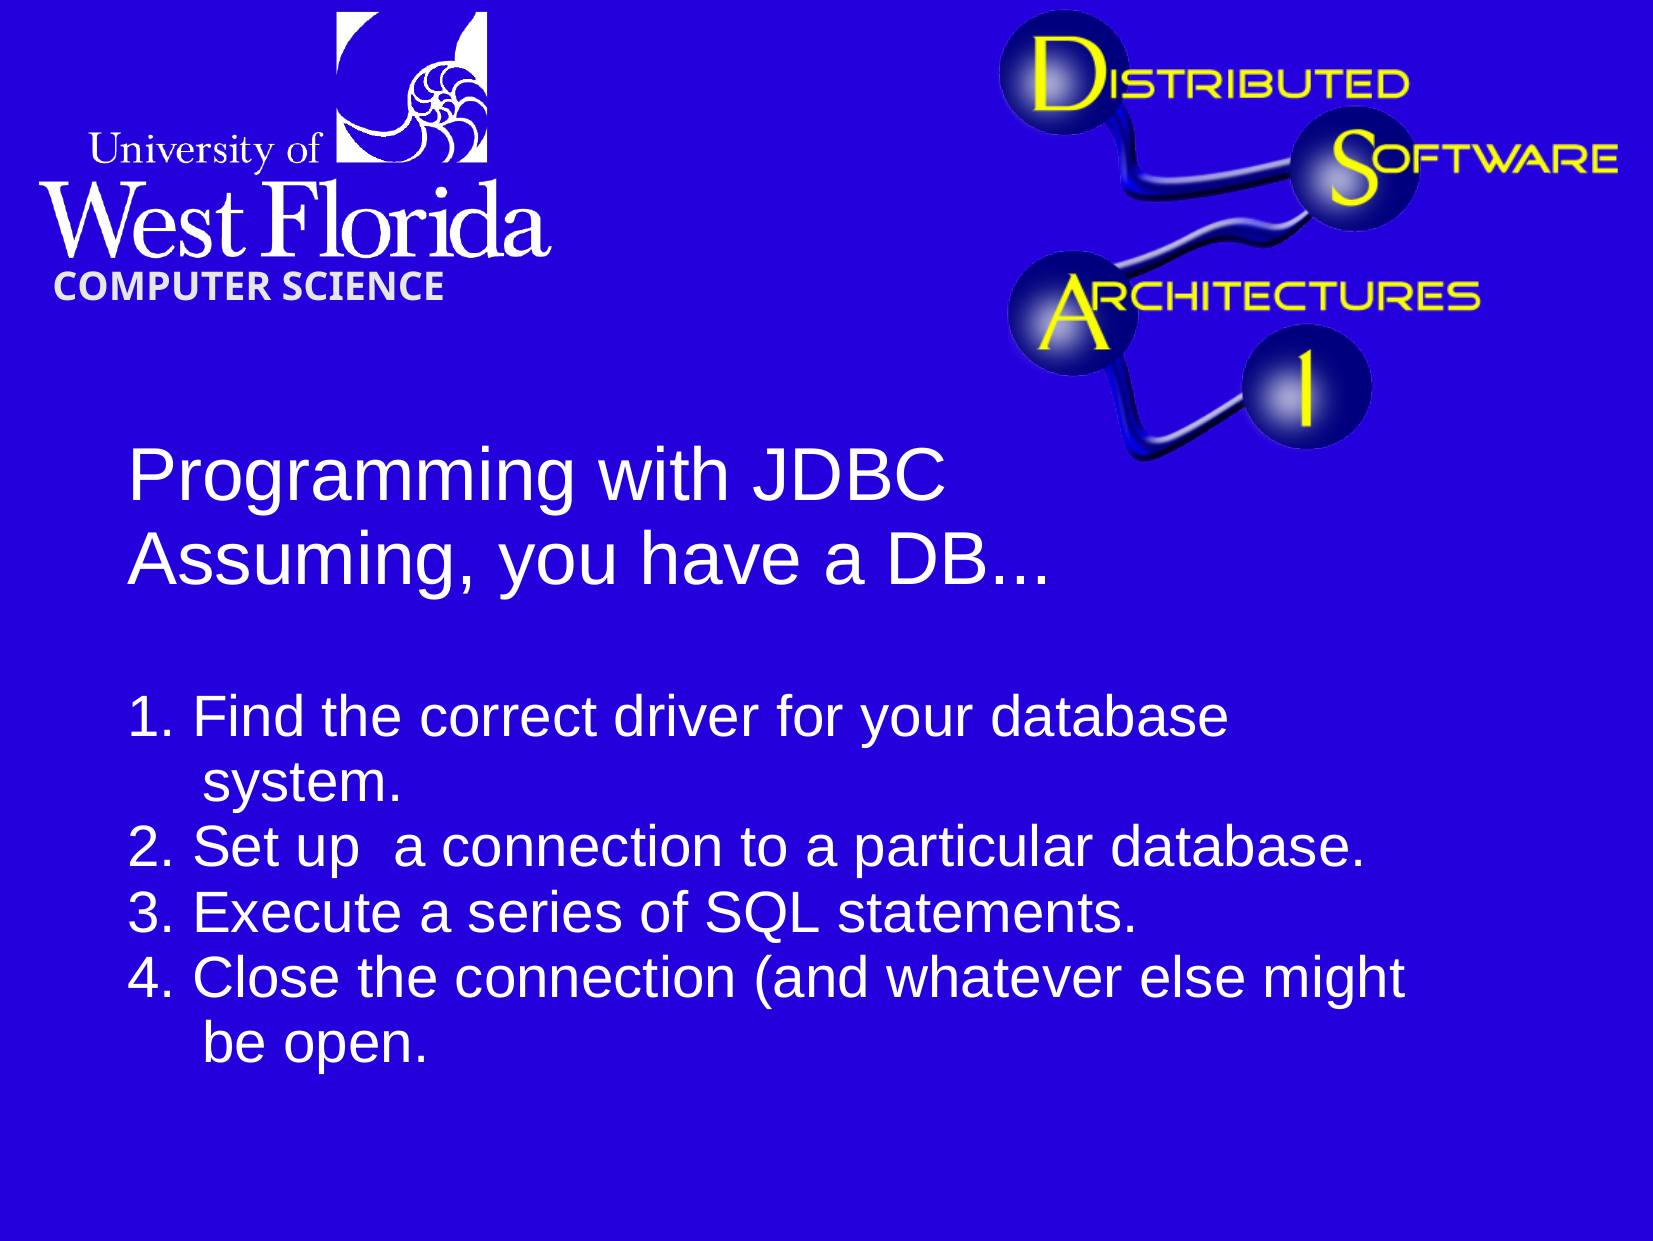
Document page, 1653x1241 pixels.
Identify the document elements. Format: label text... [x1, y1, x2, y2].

text_box COMPUTER SCIENCE [37, 262, 563, 316]
picture [37, 0, 559, 262]
picture [910, 0, 1653, 506]
text_box Programming with JDBC Assuming, you have a DB... 1. Find the correct driver for your database system. 2. Set up a connection to a particular database. 3. Execute a series of SQL statements. 4. Close the connection (and whatever else might be open. [112, 426, 1426, 778]
